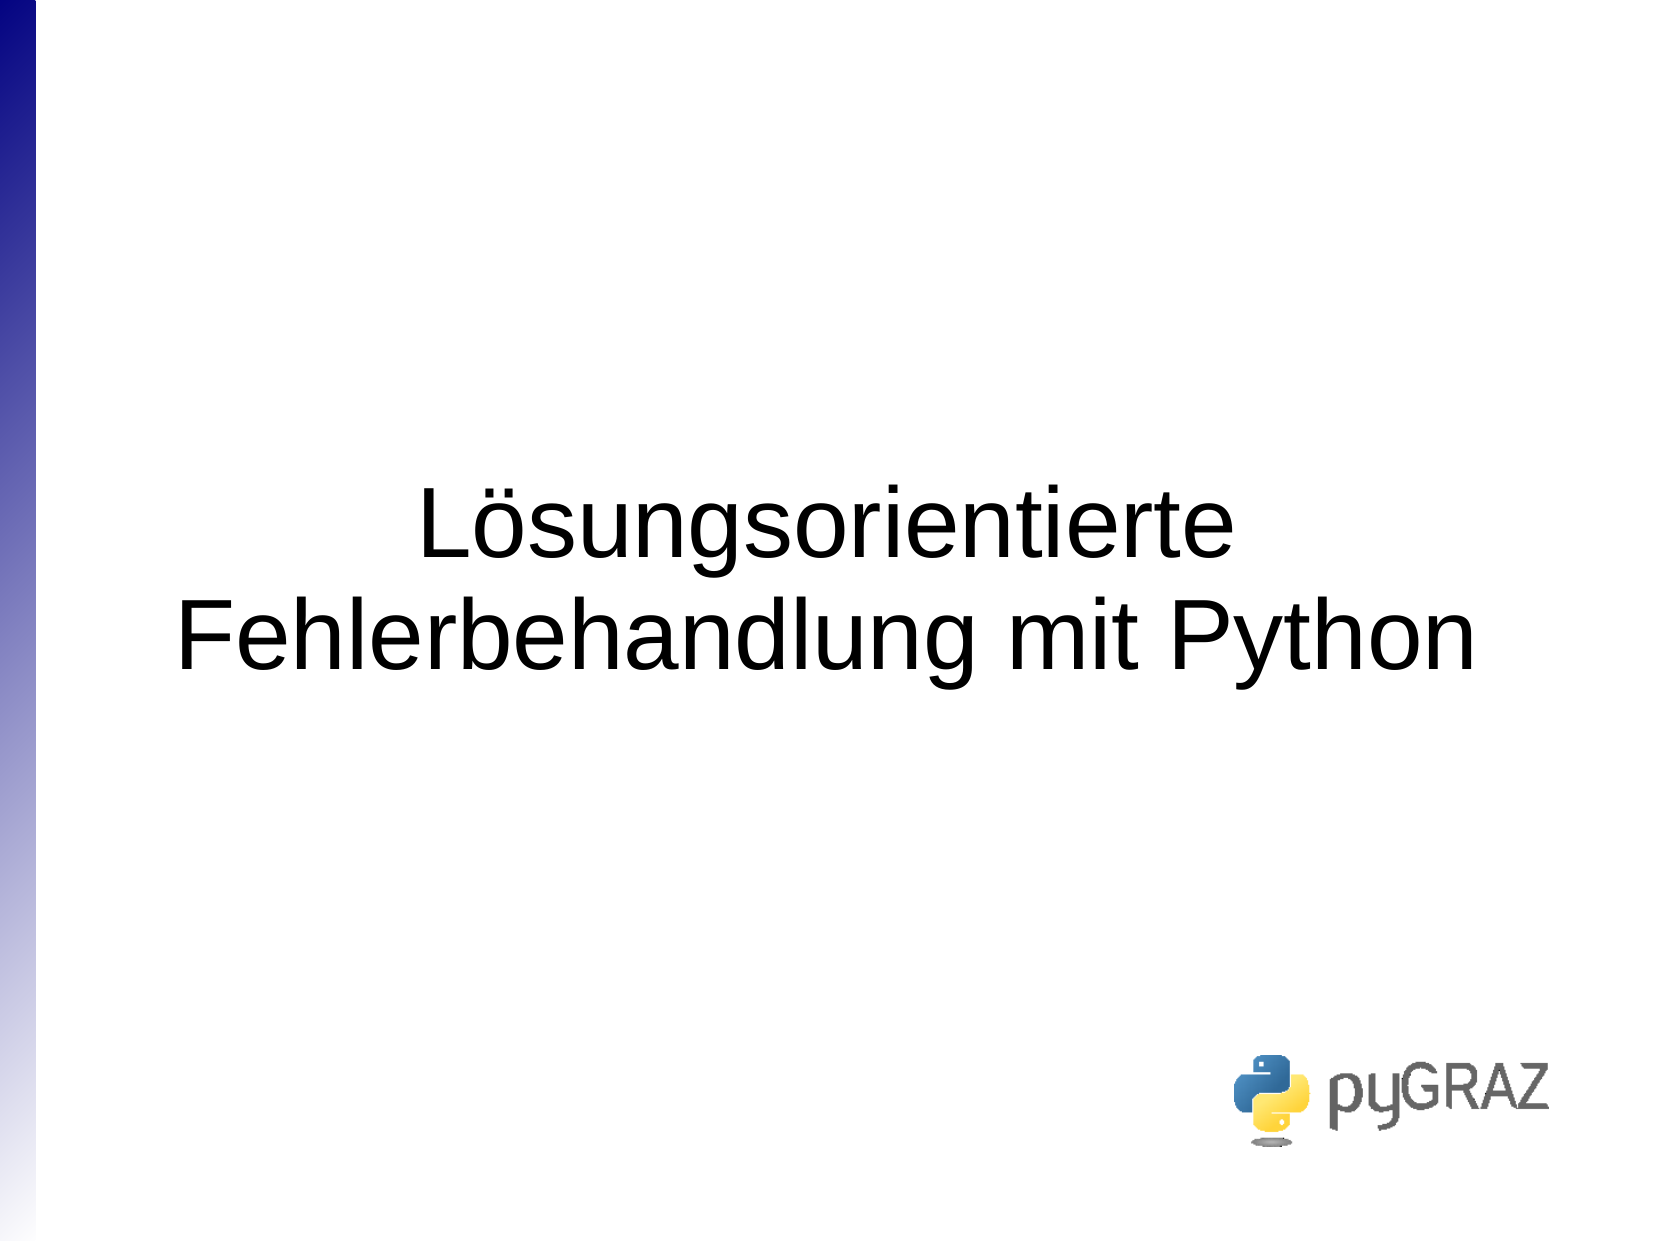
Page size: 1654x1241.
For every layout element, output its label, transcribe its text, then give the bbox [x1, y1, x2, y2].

subtitle Lösungsorientierte Fehlerbehandlung mit Python [82, 49, 1571, 1109]
picture [1234, 1055, 1549, 1147]
